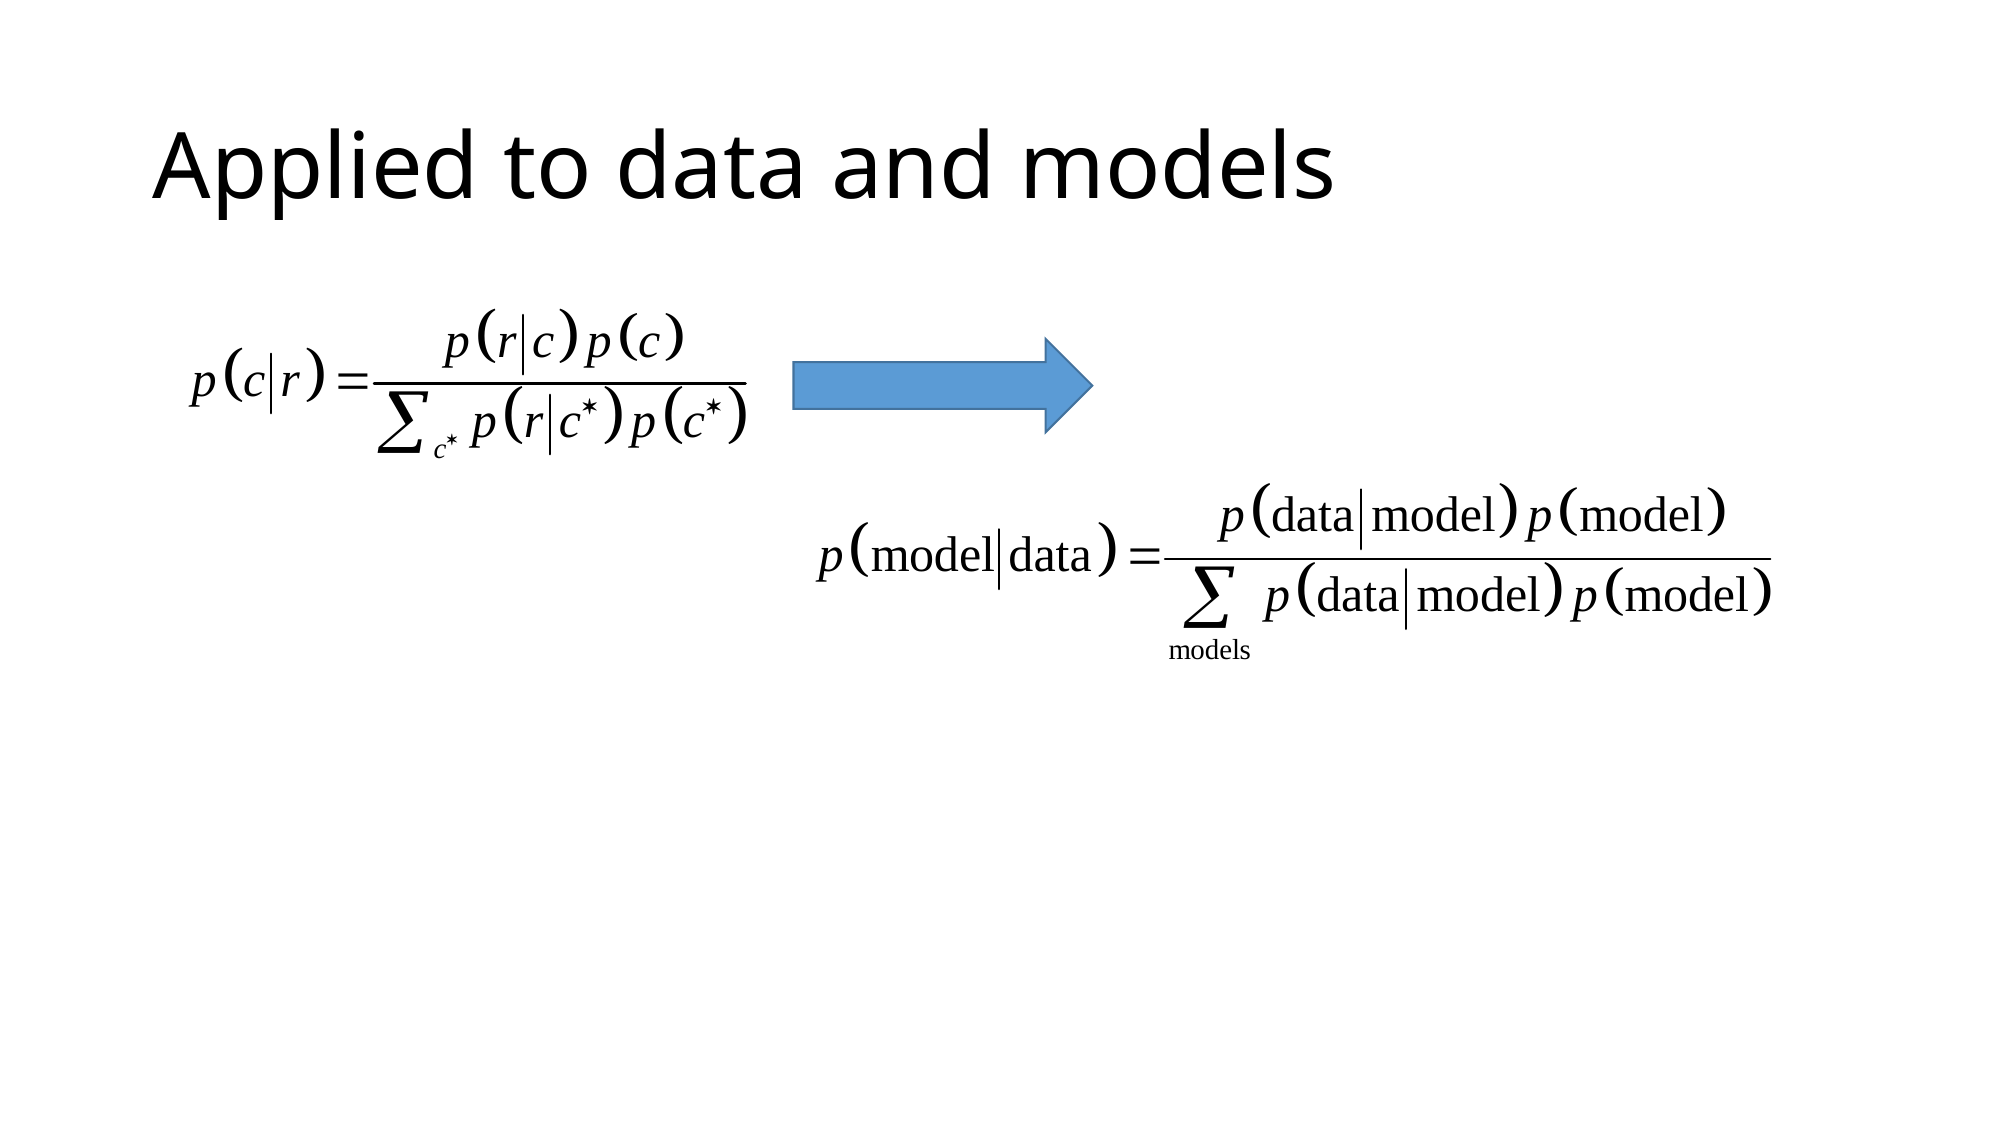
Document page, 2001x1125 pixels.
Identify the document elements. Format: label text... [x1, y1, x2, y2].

chart [804, 475, 1783, 668]
chart [178, 299, 755, 472]
title Applied to data and models [137, 59, 1863, 278]
text_box [793, 338, 1093, 433]
